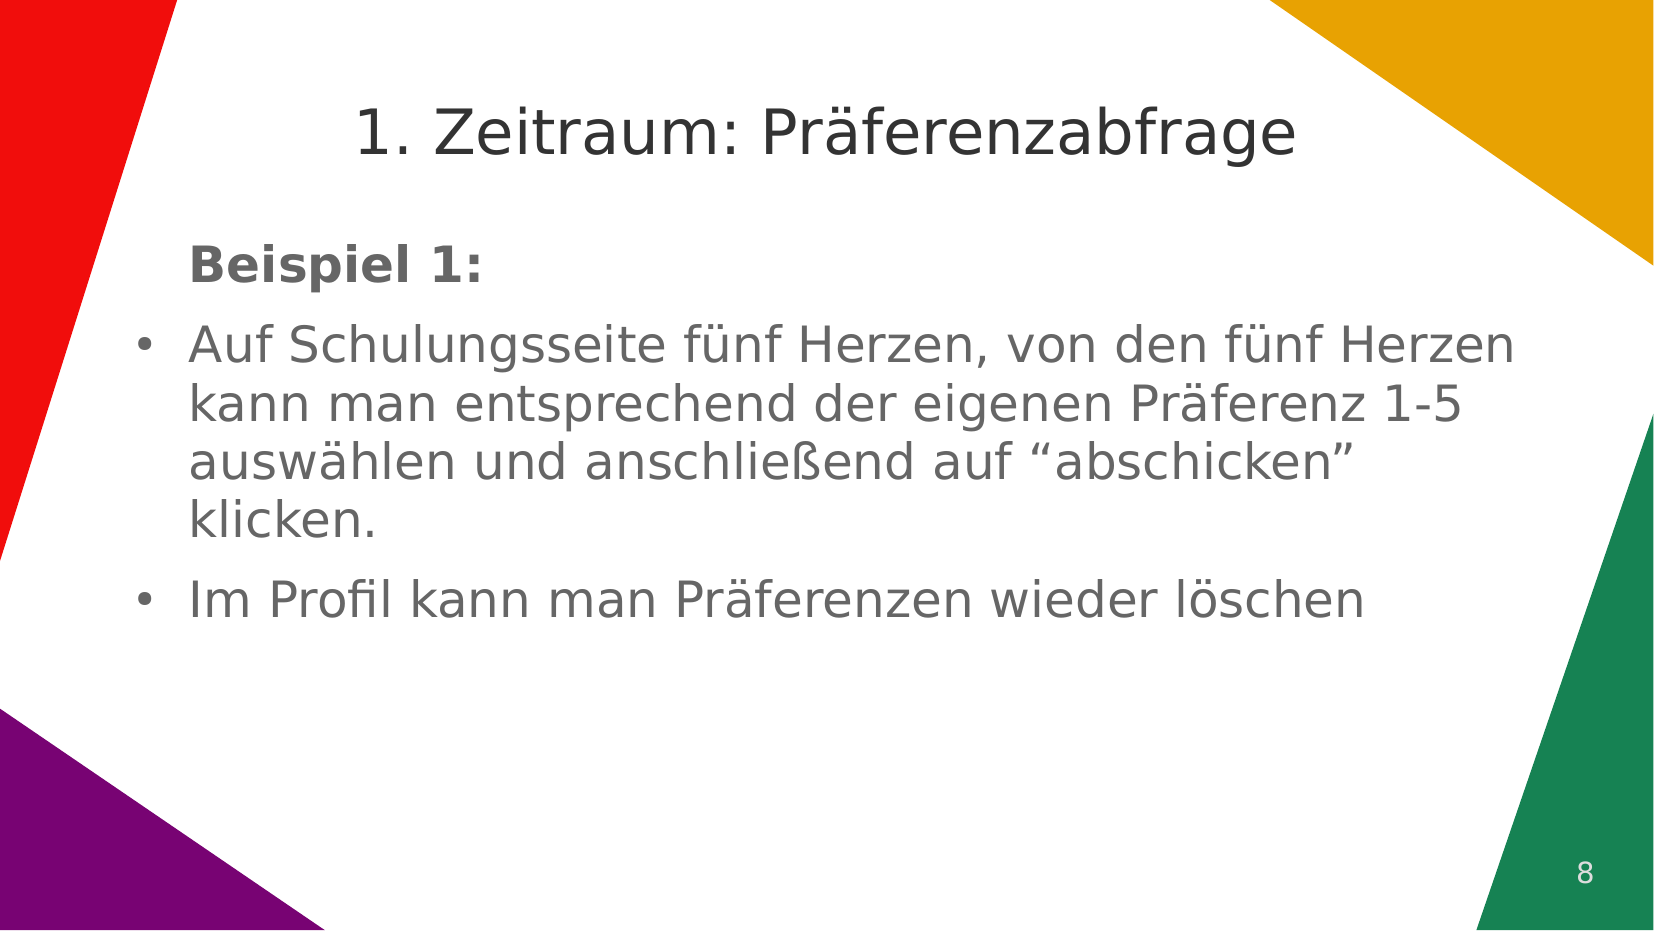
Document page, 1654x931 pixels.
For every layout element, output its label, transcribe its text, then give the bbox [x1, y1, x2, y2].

title 1. Zeitraum: Präferenzabfrage [118, 59, 1536, 207]
list Beispiel 1: Auf Schulungsseite fünf Herzen, von den fünf Herzen kann man entsprechend der eigenen Präferenz 1-5 auswählen und anschließend auf “abschicken” klicken. Im Profil kann man Präferenzen wieder löschen [118, 236, 1536, 827]
